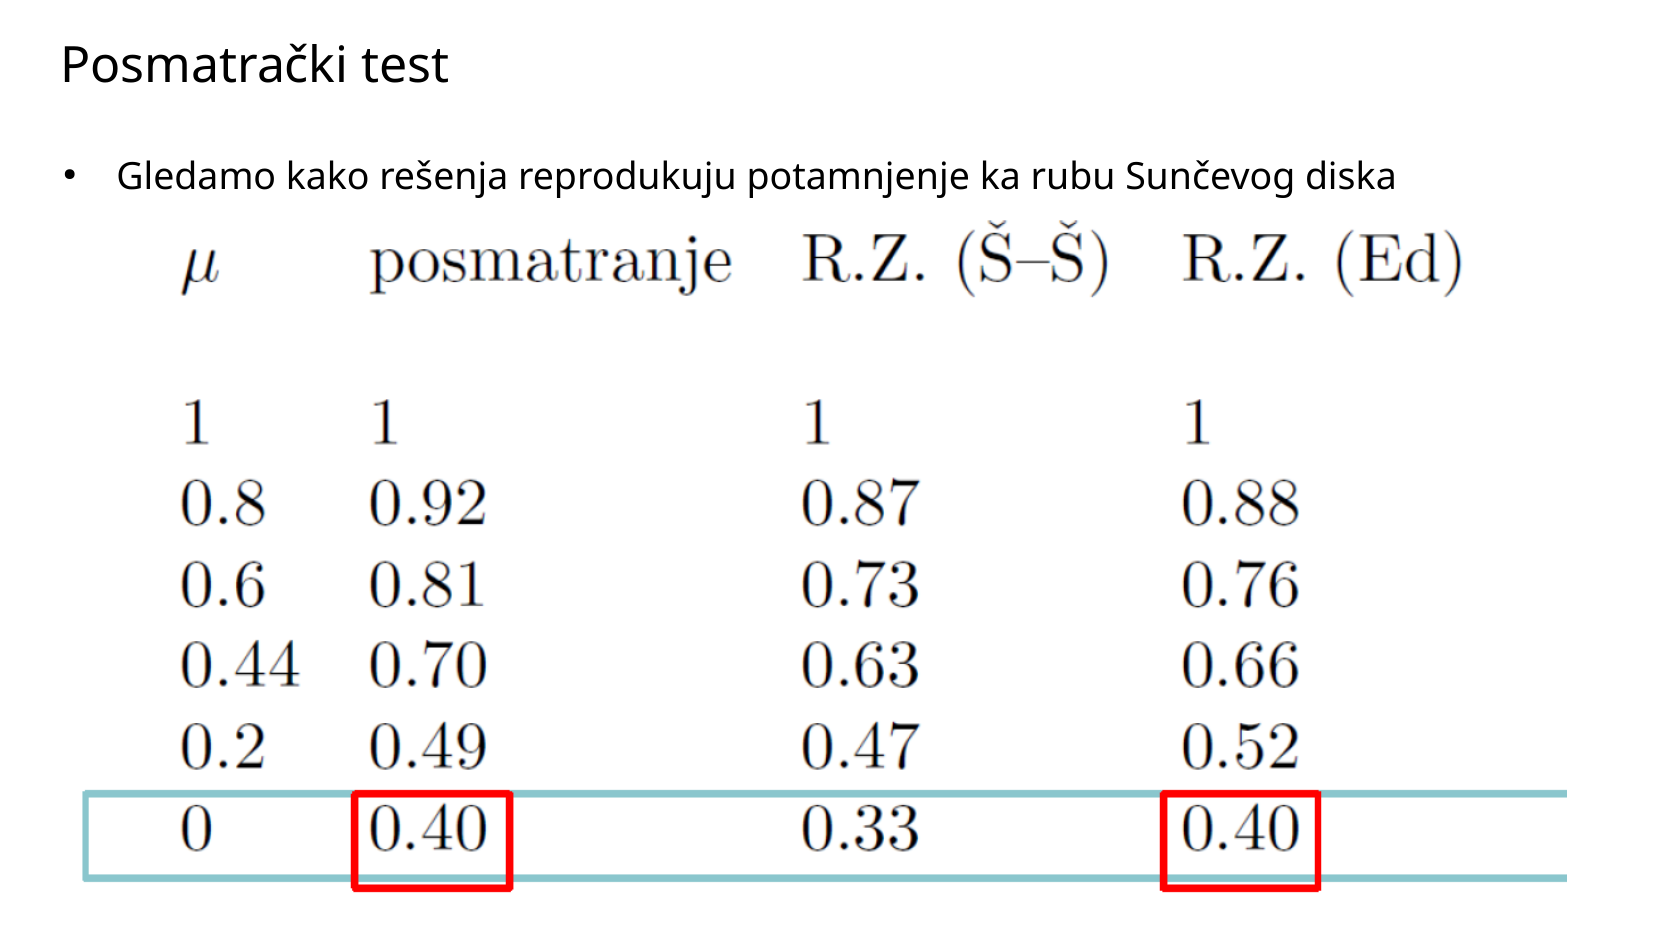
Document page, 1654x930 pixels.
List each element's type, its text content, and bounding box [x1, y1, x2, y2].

title Posmatrački test [59, 13, 1648, 113]
picture [75, 204, 1567, 930]
list Gledamo kako rešenja reprodukuju potamnjenje ka rubu Sunčevog diska [45, 149, 1635, 880]
